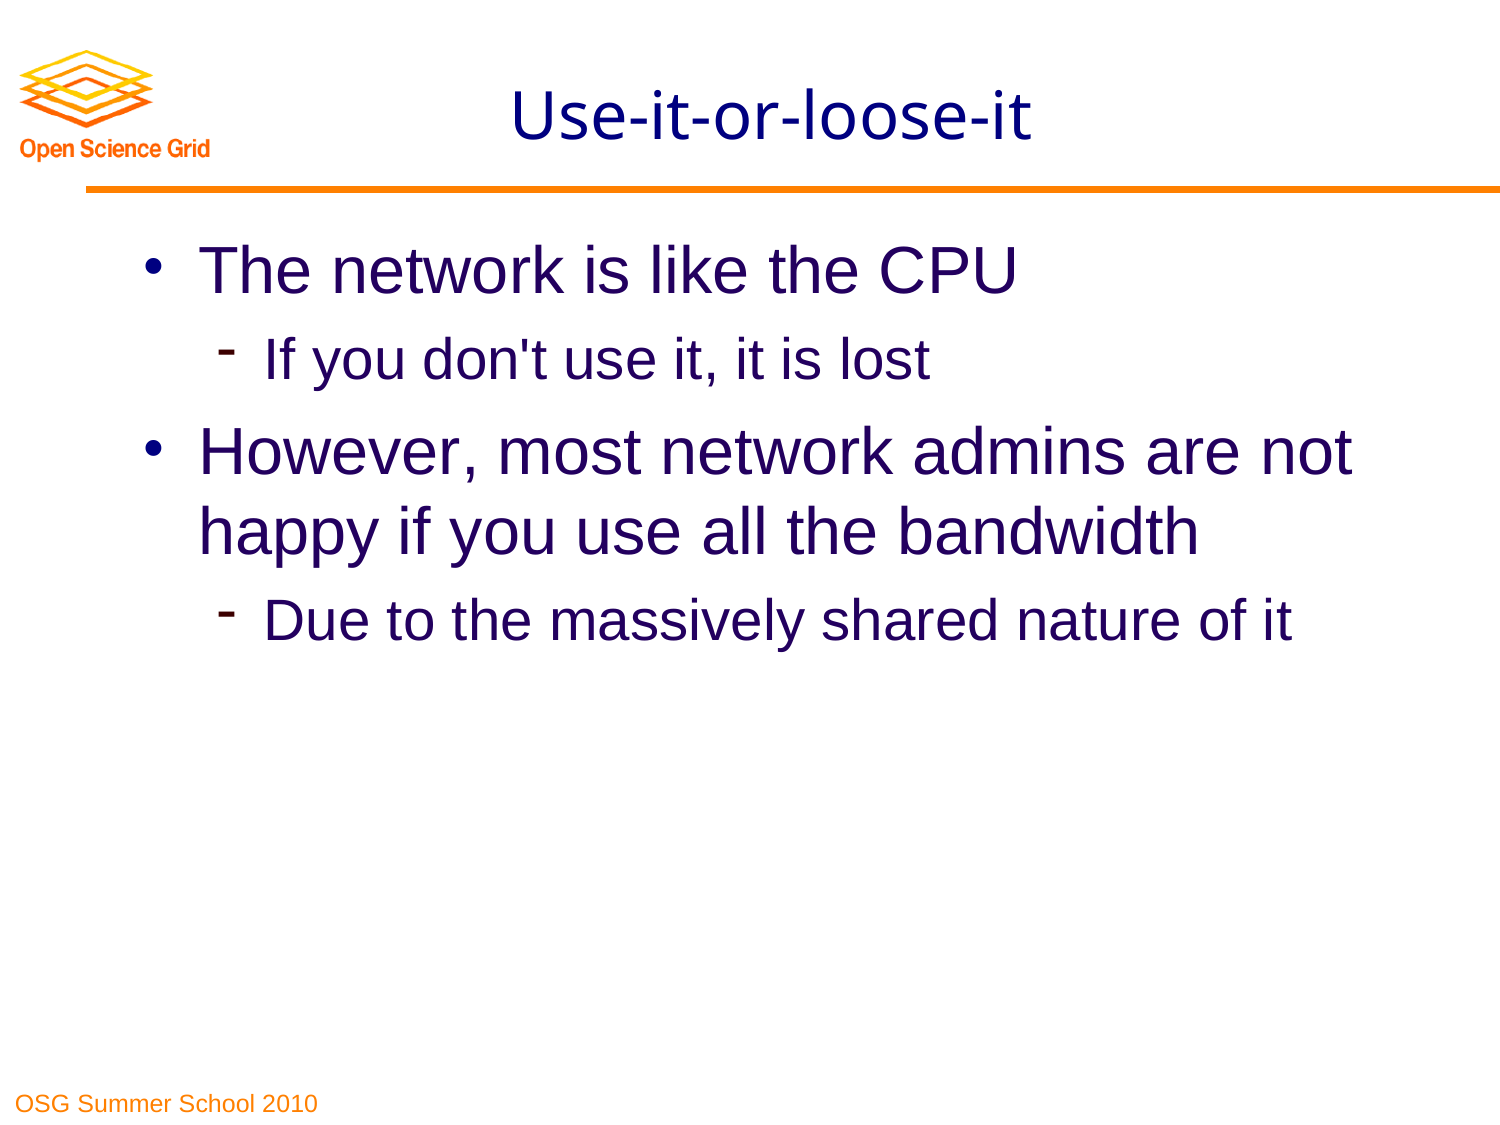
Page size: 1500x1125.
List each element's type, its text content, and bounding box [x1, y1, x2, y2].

title Use-it-or-loose-it [201, 18, 1342, 207]
picture [0, 27, 201, 179]
list The network is like the CPU If you don't use it, it is lost However, most network admins are not happy if you use all the bandwidth Due to the massively shared nature of it [127, 218, 1403, 962]
